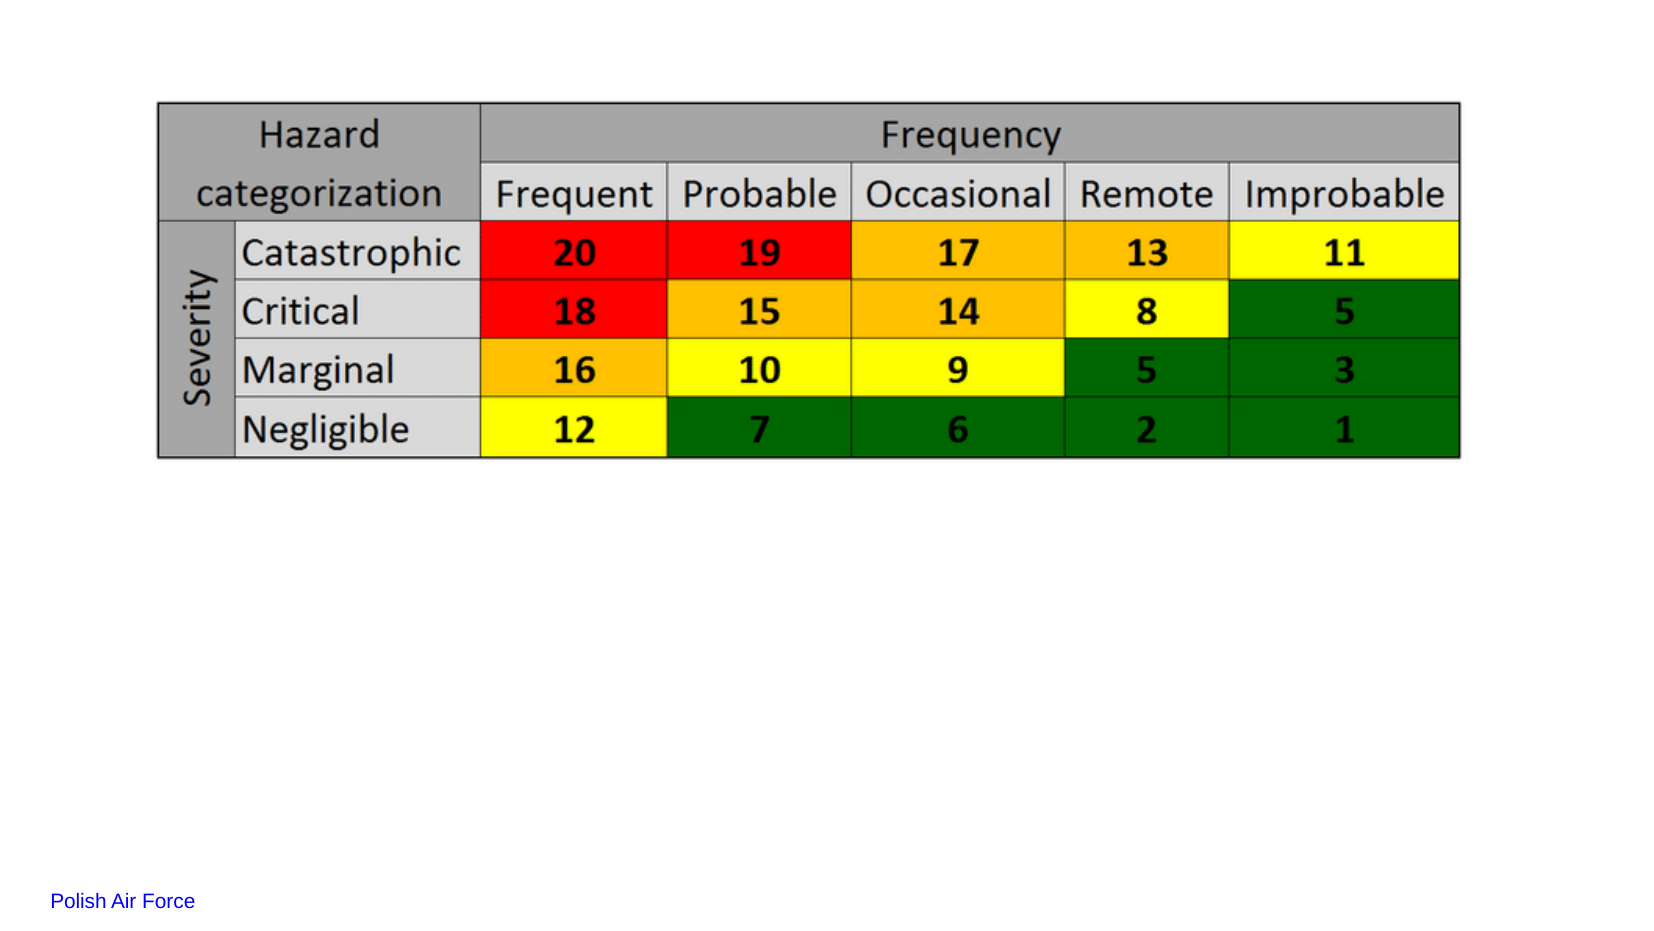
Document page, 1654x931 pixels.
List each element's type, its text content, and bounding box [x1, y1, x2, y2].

text_box Polish Air Force [35, 880, 356, 921]
picture [147, 92, 1476, 473]
